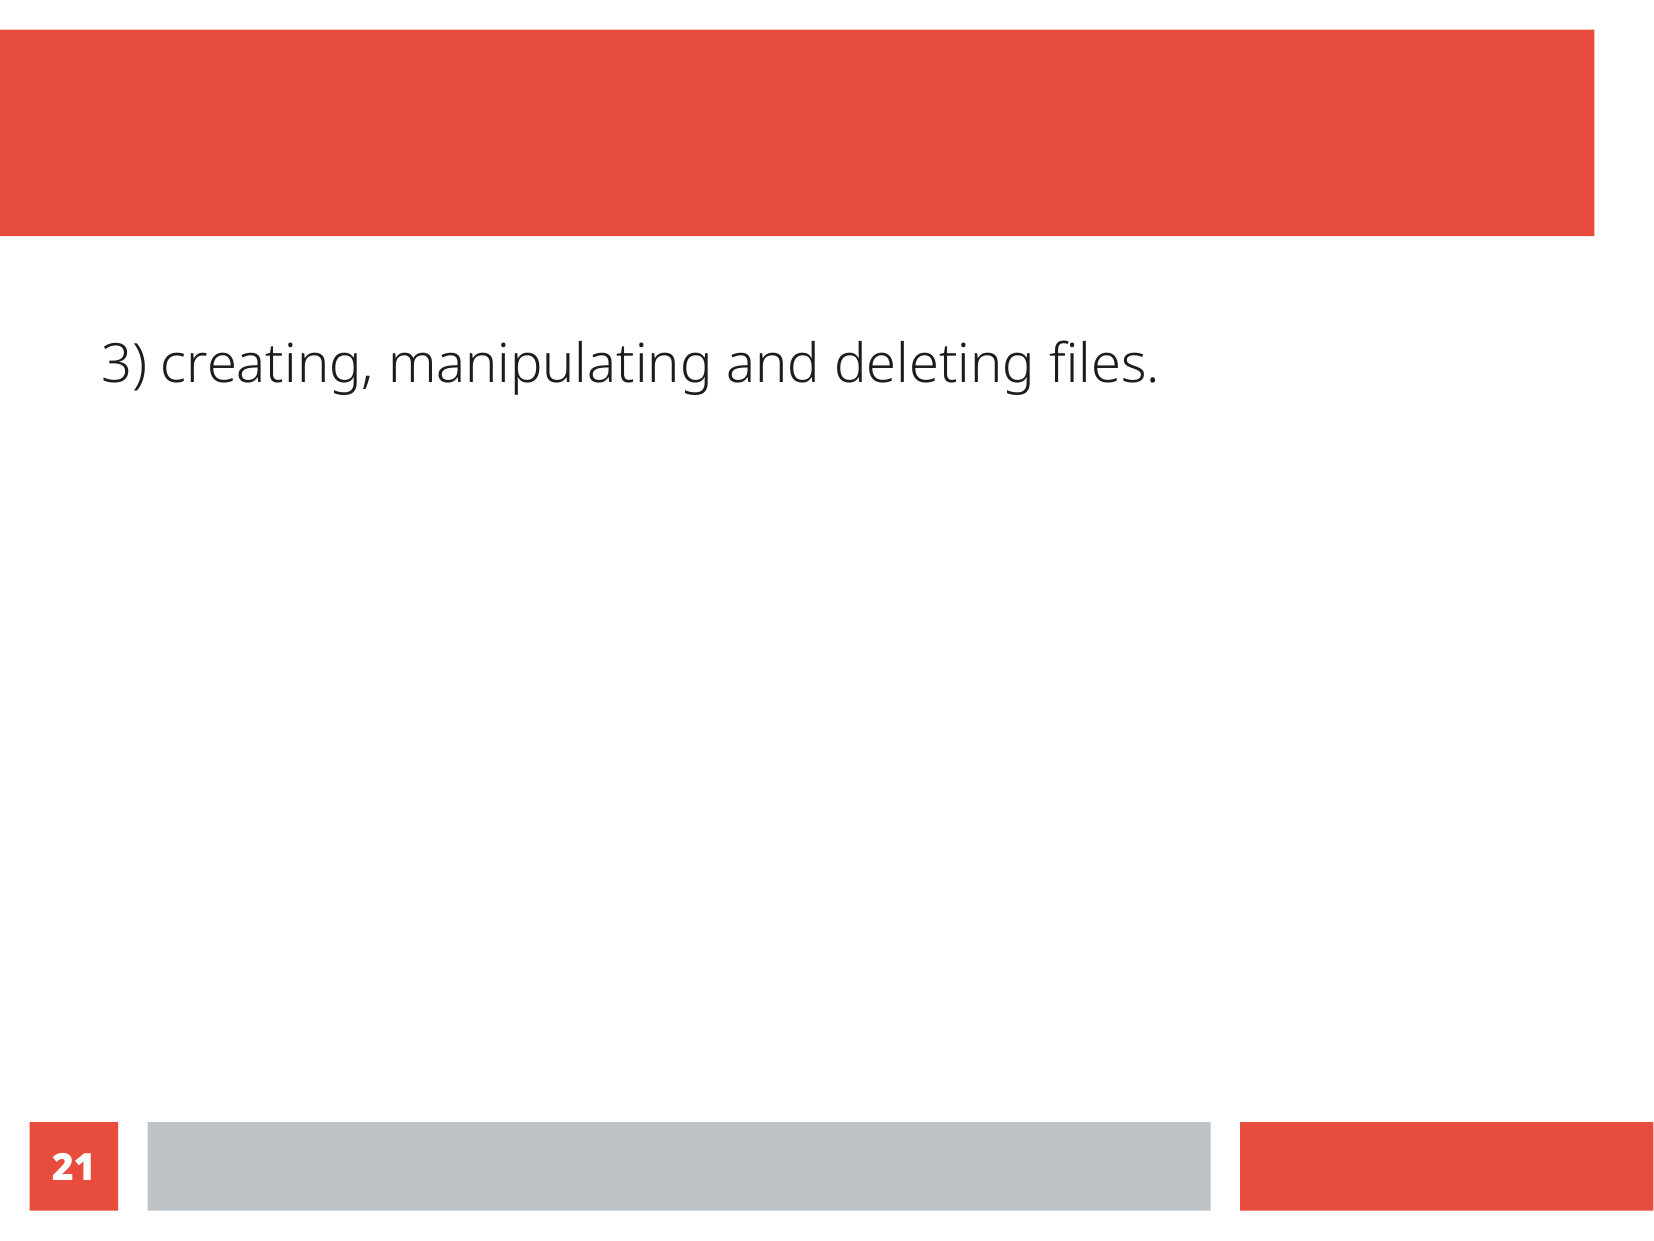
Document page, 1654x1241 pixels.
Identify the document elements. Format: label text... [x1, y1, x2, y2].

subtitle 3) creating, manipulating and deleting files. [59, 324, 1565, 1093]
